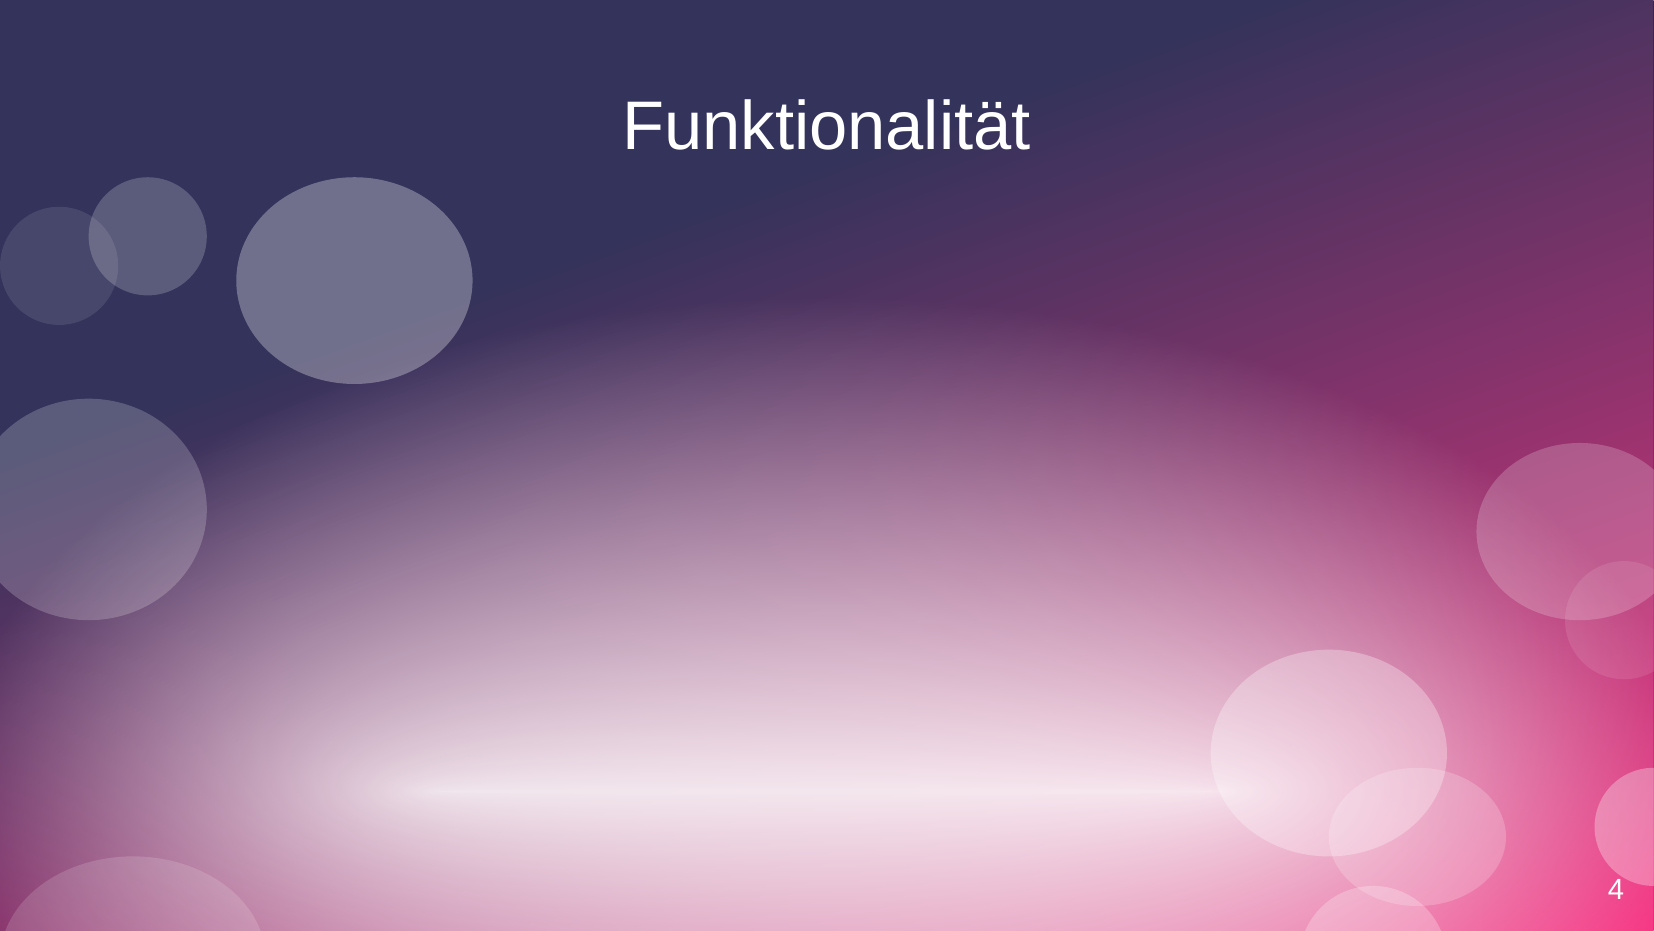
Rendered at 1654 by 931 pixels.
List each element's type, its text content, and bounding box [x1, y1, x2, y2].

title Funktionalität [88, 44, 1565, 207]
